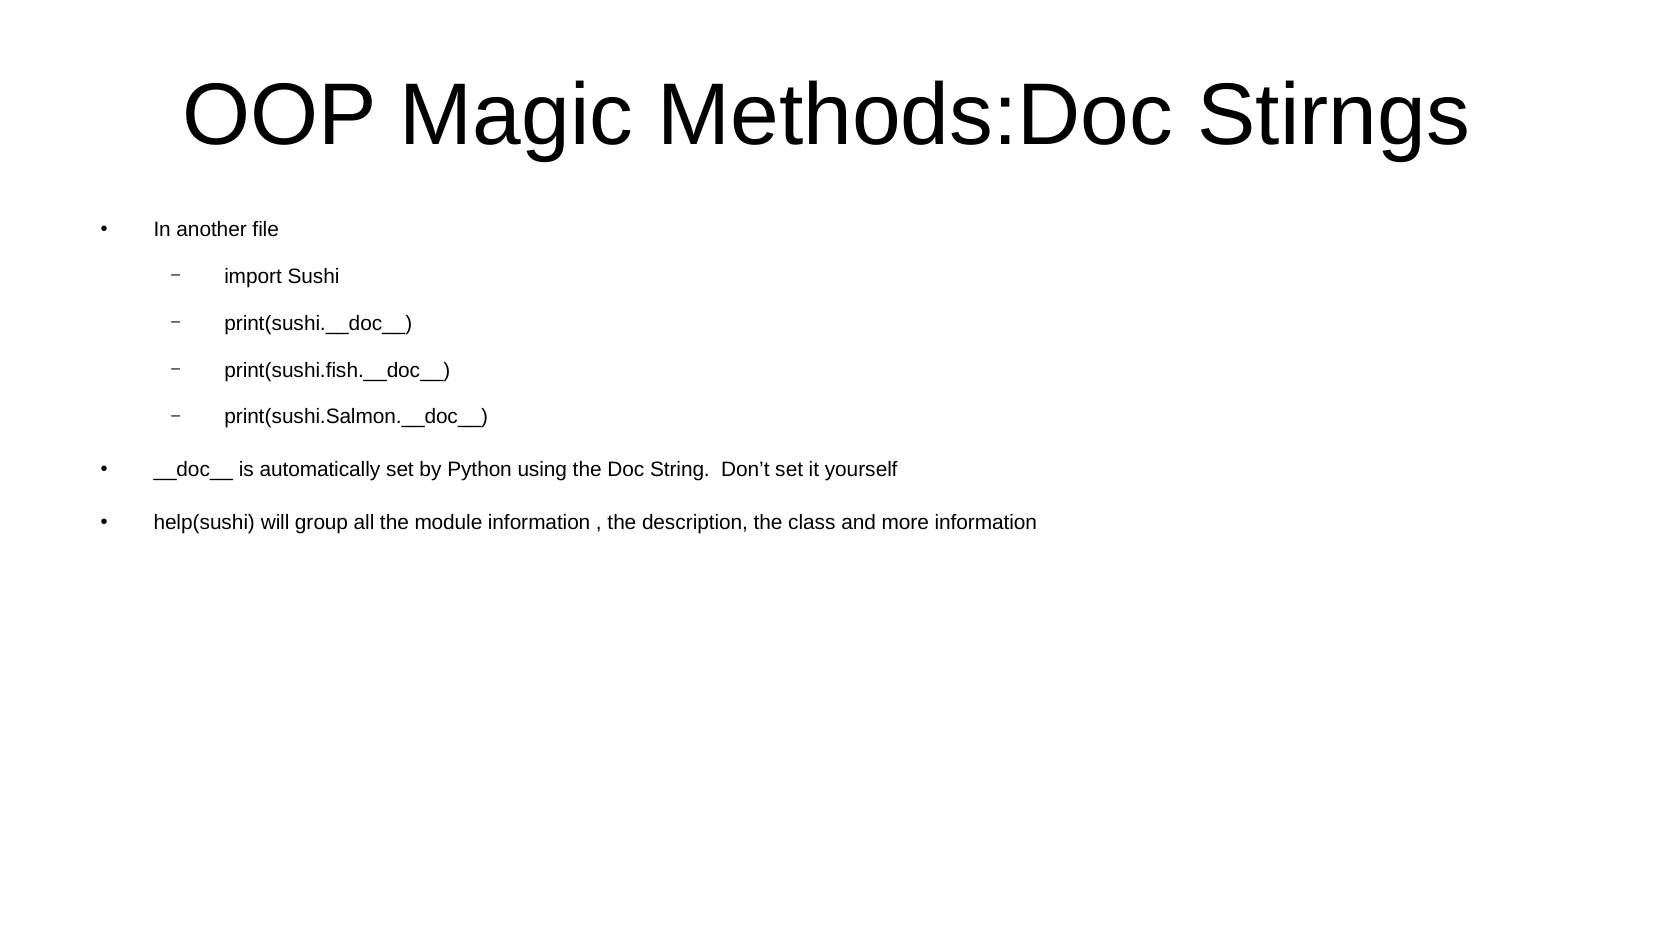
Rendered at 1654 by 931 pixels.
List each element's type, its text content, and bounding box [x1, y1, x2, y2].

list In another file import Sushi print(sushi.__doc__) print(sushi.fish.__doc__) print(sushi.Salmon.__doc__) __doc__ is automatically set by Python using the Doc String. Don’t set it yourself help(sushi) will group all the module information , the description, the class and more information [82, 217, 1571, 758]
title OOP Magic Methods:Doc Stirngs [82, 37, 1571, 193]
